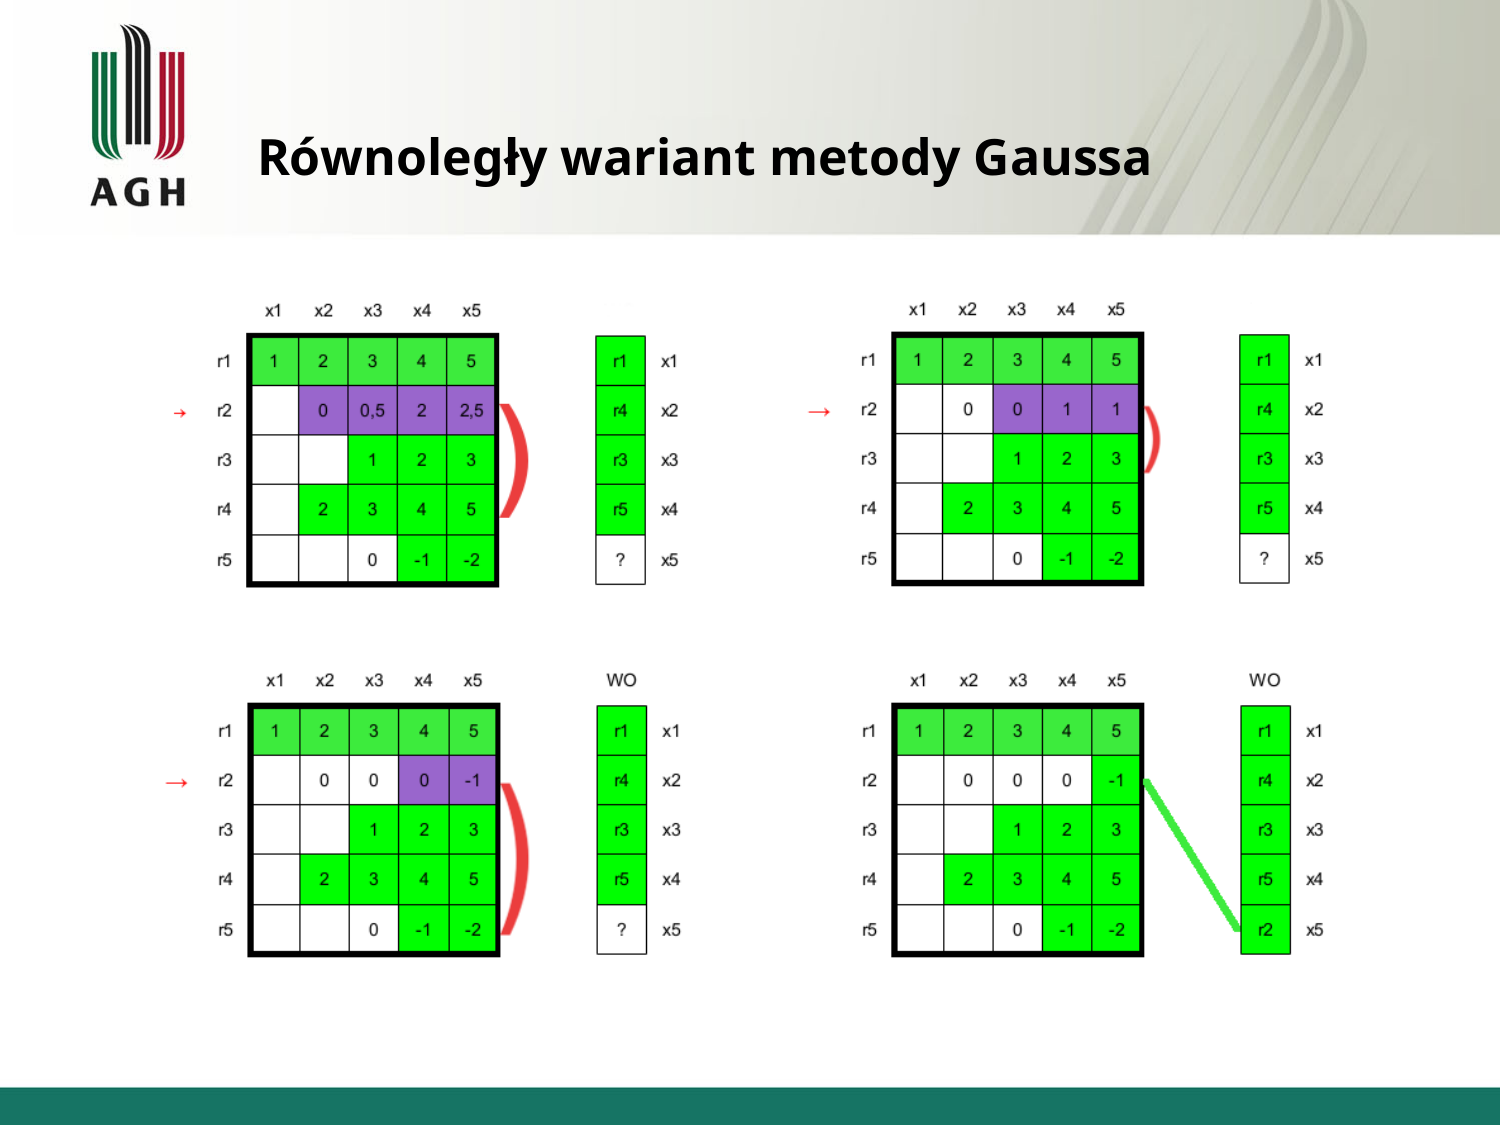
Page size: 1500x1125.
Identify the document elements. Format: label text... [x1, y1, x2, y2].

title Równoległy wariant metody Gaussa [242, 78, 1425, 233]
picture [0, 0, 1500, 1125]
